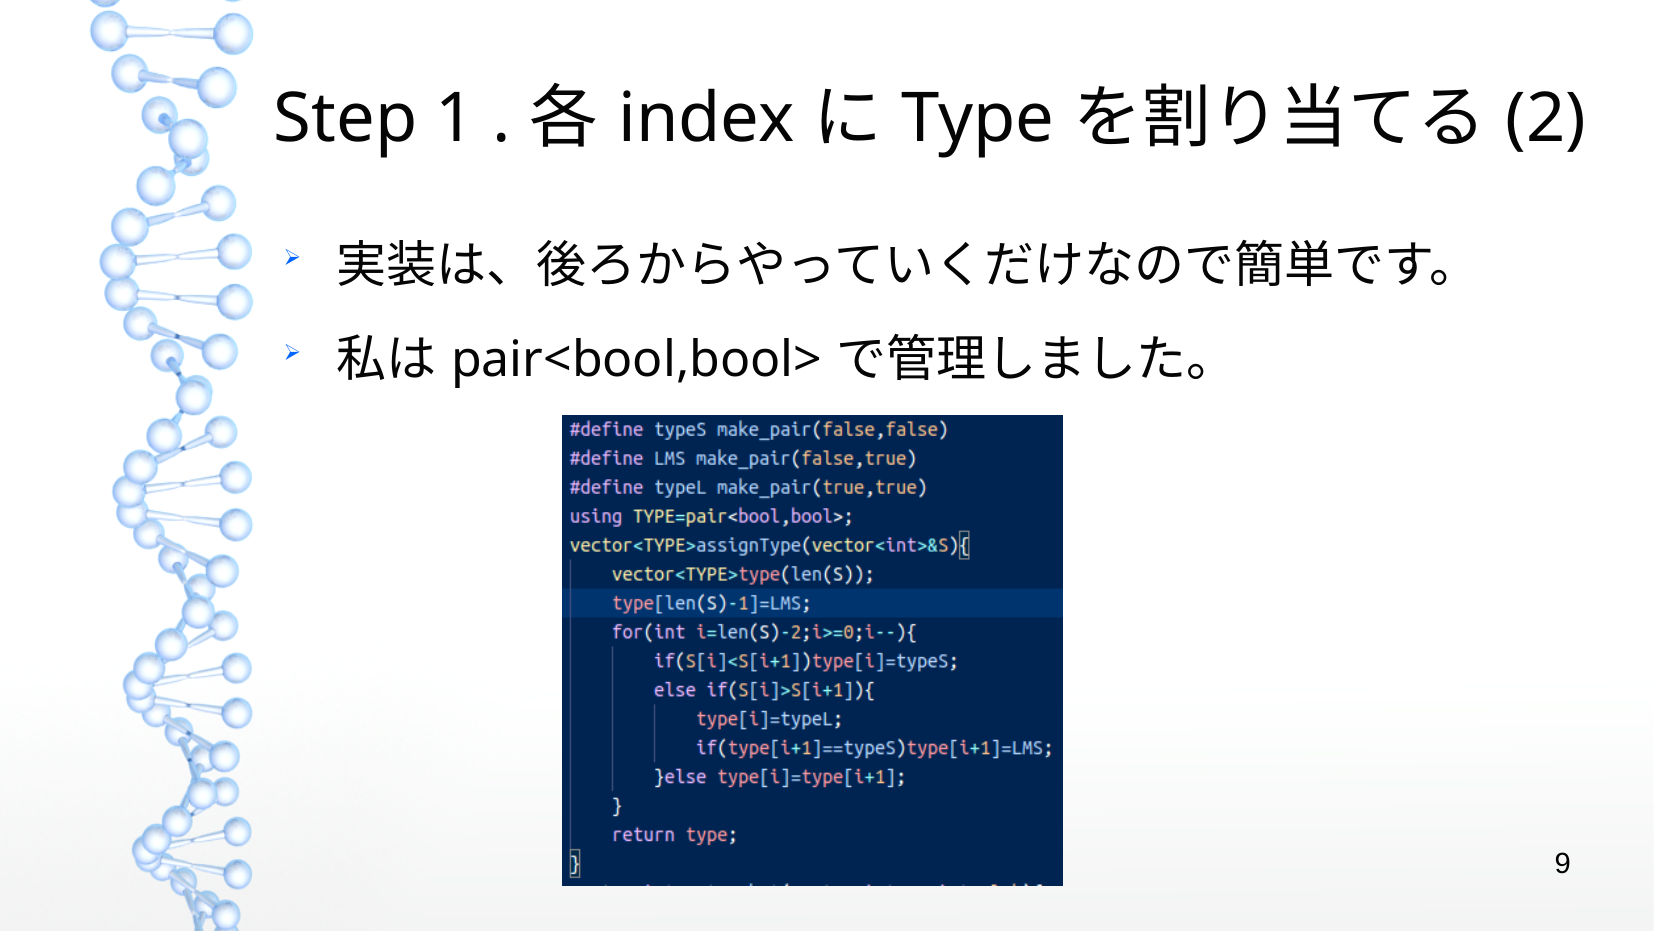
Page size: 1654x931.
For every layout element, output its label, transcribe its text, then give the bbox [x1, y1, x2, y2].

picture [0, 0, 1654, 931]
list 実装は、後ろからやっていくだけなので簡単です。 私はpair<bool,bool>で管理しました。 [265, 224, 1595, 764]
title Step 1 .各indexにTypeを割り当てる(2) [265, 35, 1595, 189]
